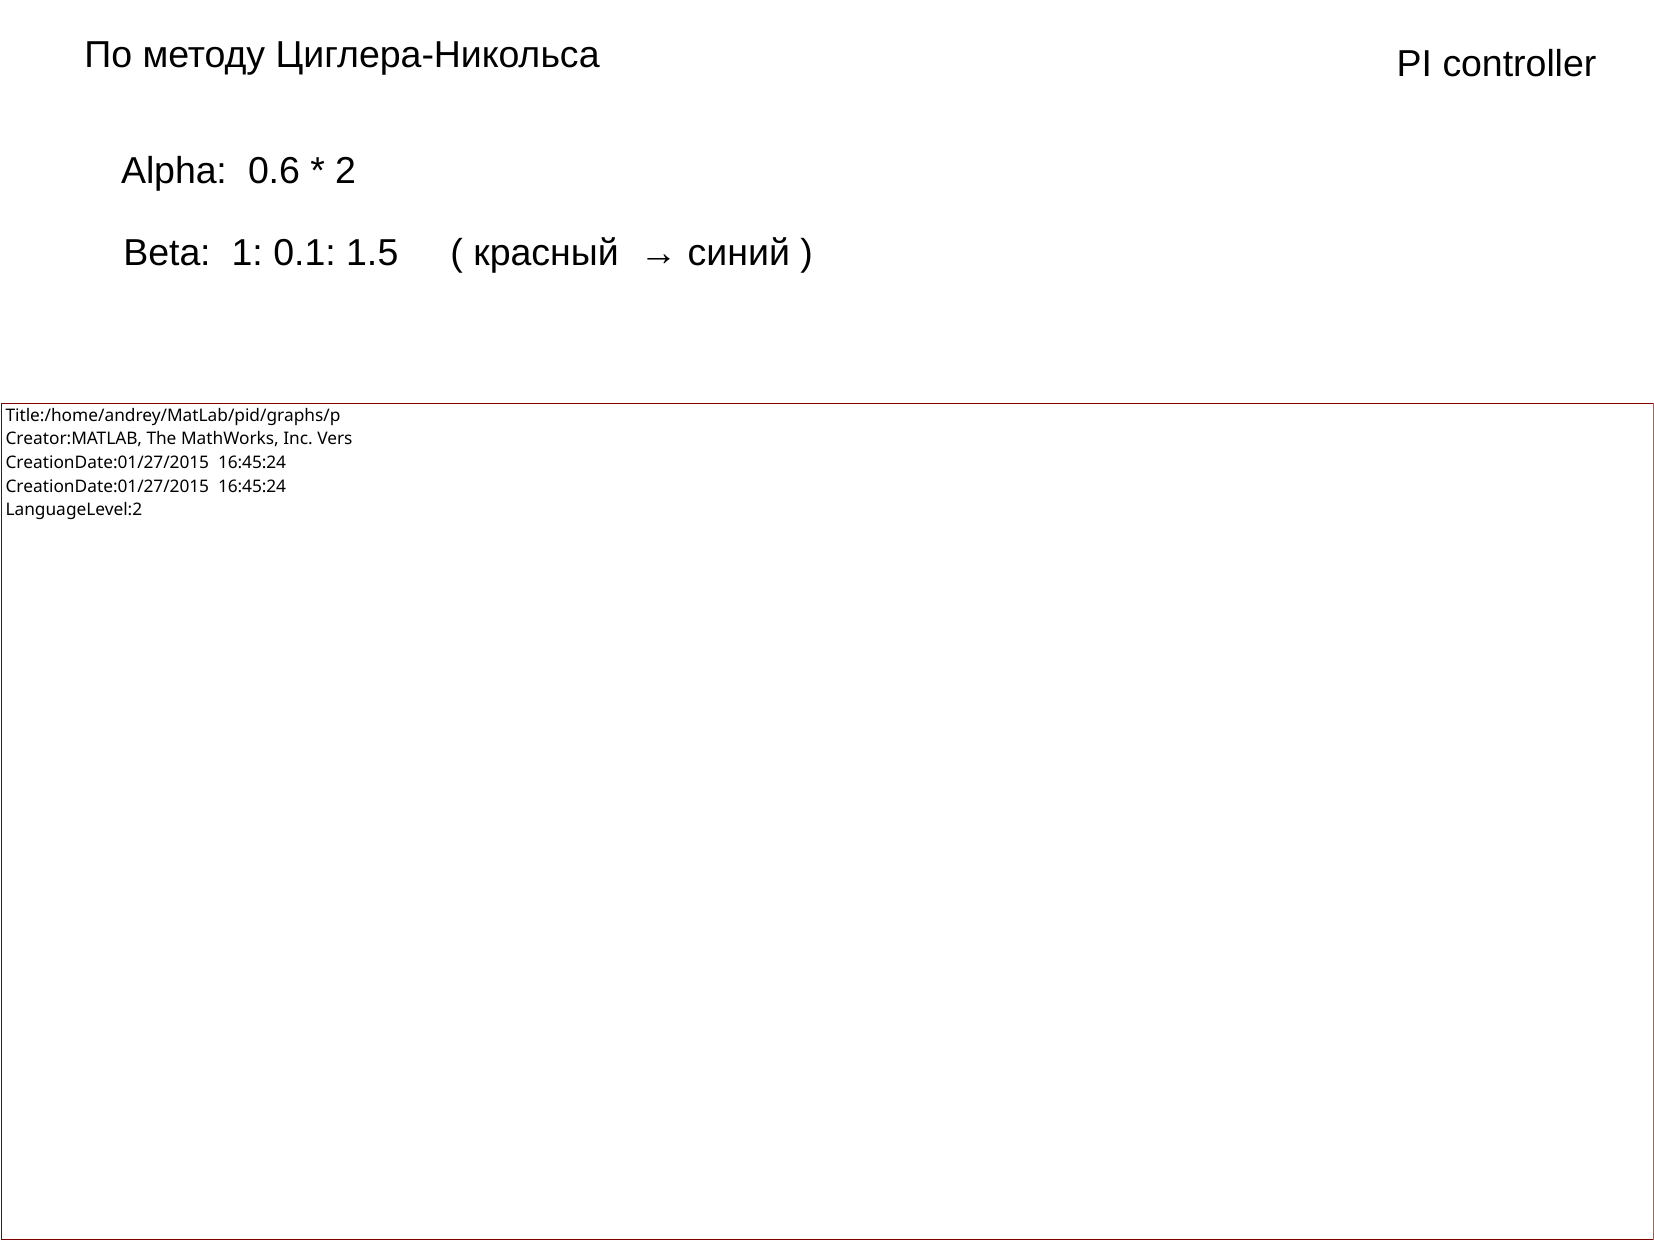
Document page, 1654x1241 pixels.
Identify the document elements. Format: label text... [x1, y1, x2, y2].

text_box По методу Циглера-Никольса [69, 25, 615, 83]
text_box PI controller [1381, 35, 1612, 93]
text_box Beta: 1: 0.1: 1.5 ( красный → синий ) [108, 224, 829, 282]
text_box Alpha: 0.6 * 2 [106, 141, 372, 199]
picture [0, 401, 1654, 1240]
